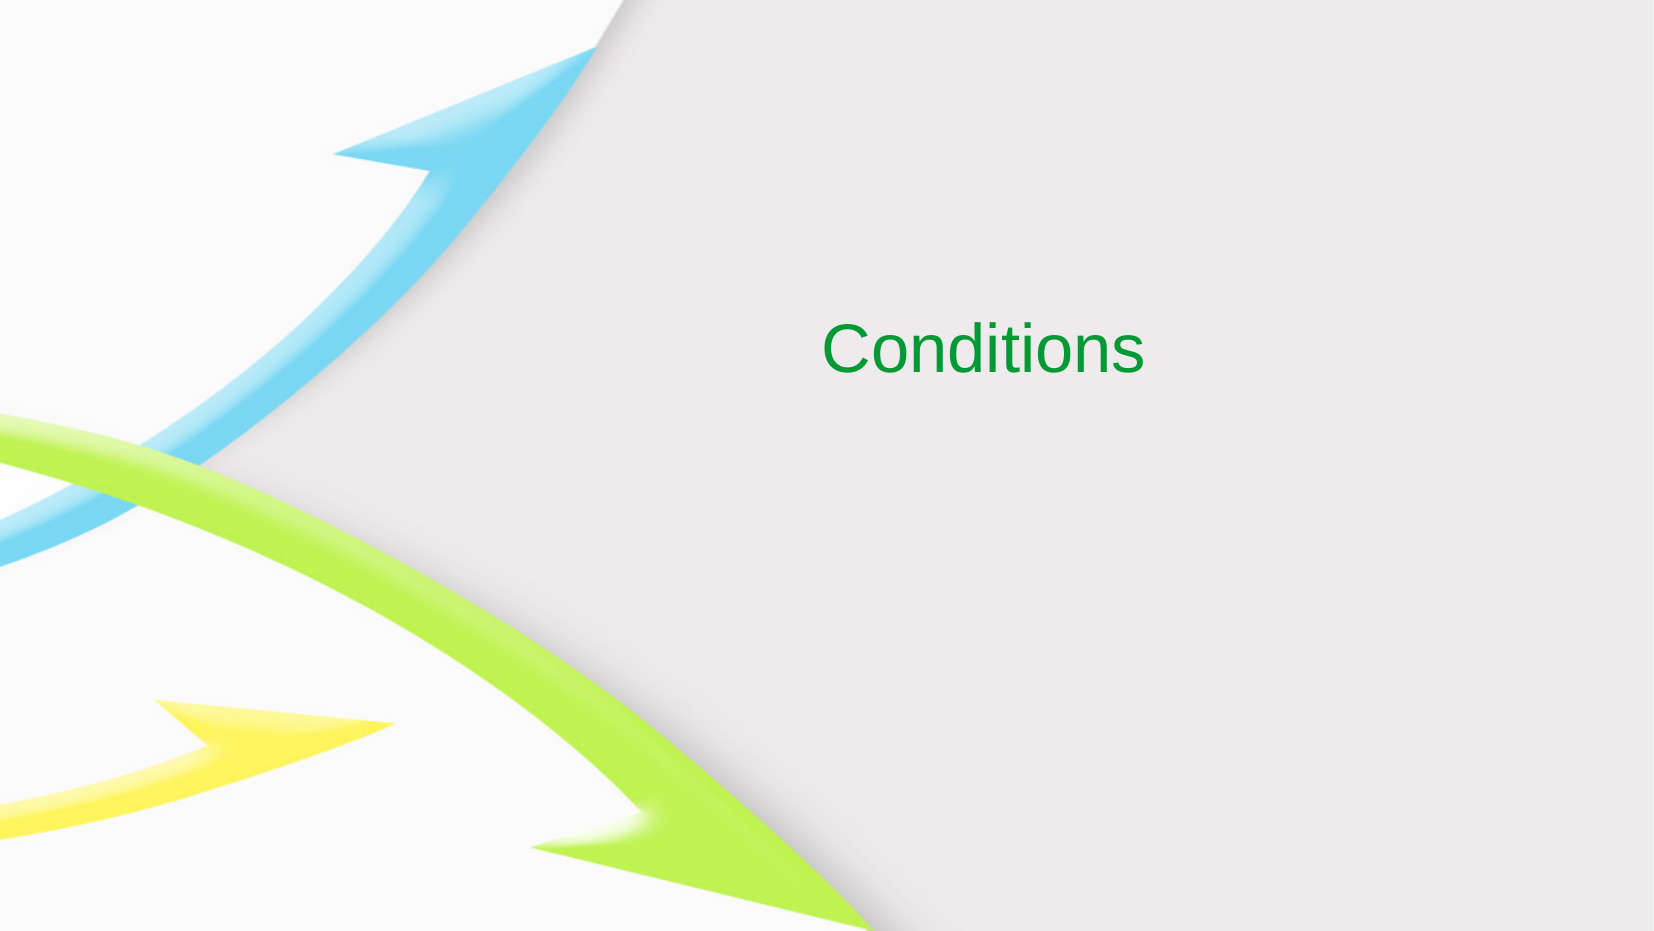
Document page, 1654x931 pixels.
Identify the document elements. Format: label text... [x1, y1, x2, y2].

picture [0, 0, 1654, 931]
title Conditions [430, 248, 1538, 448]
